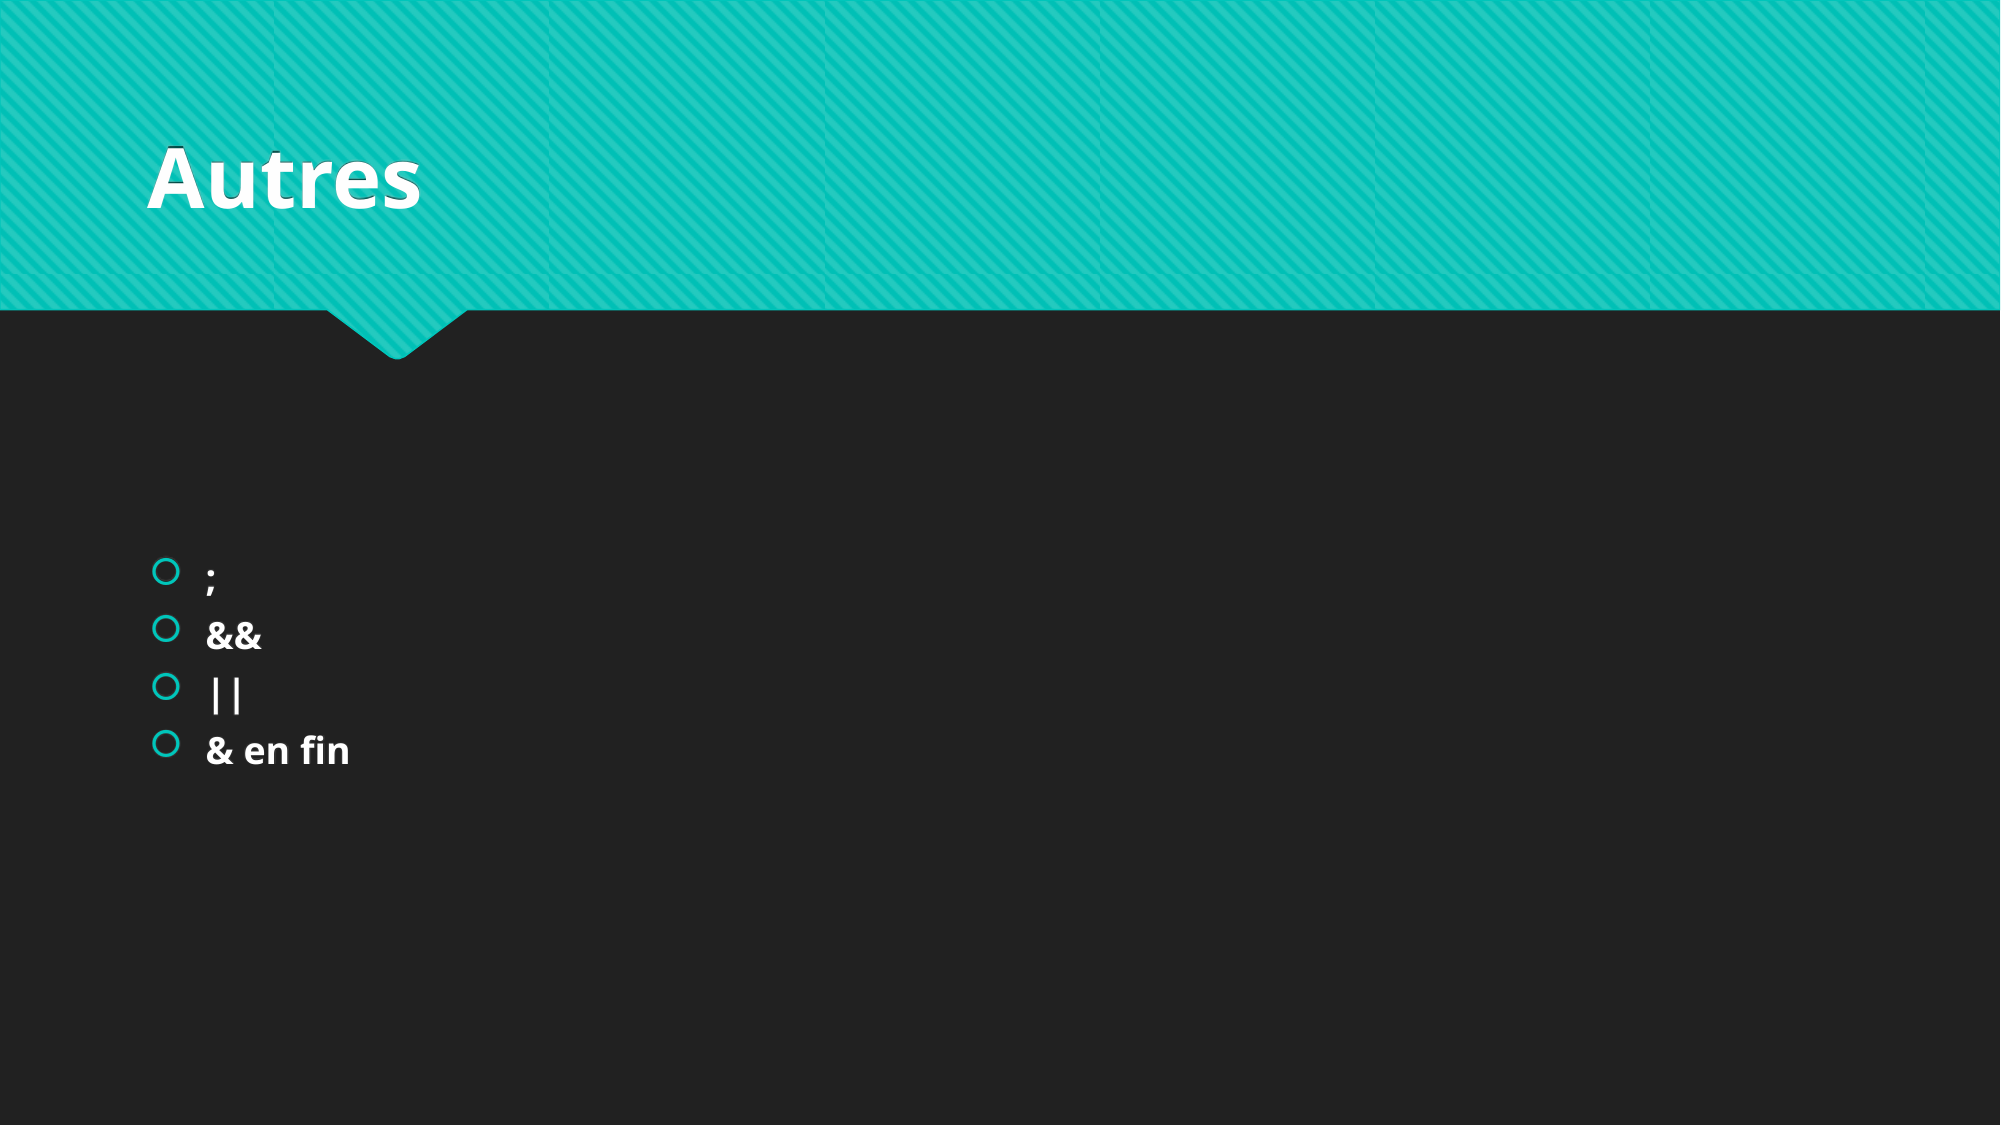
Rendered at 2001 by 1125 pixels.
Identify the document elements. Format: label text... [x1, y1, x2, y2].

title Autres [132, 73, 1868, 233]
list ; && || & en fin [134, 364, 1866, 962]
